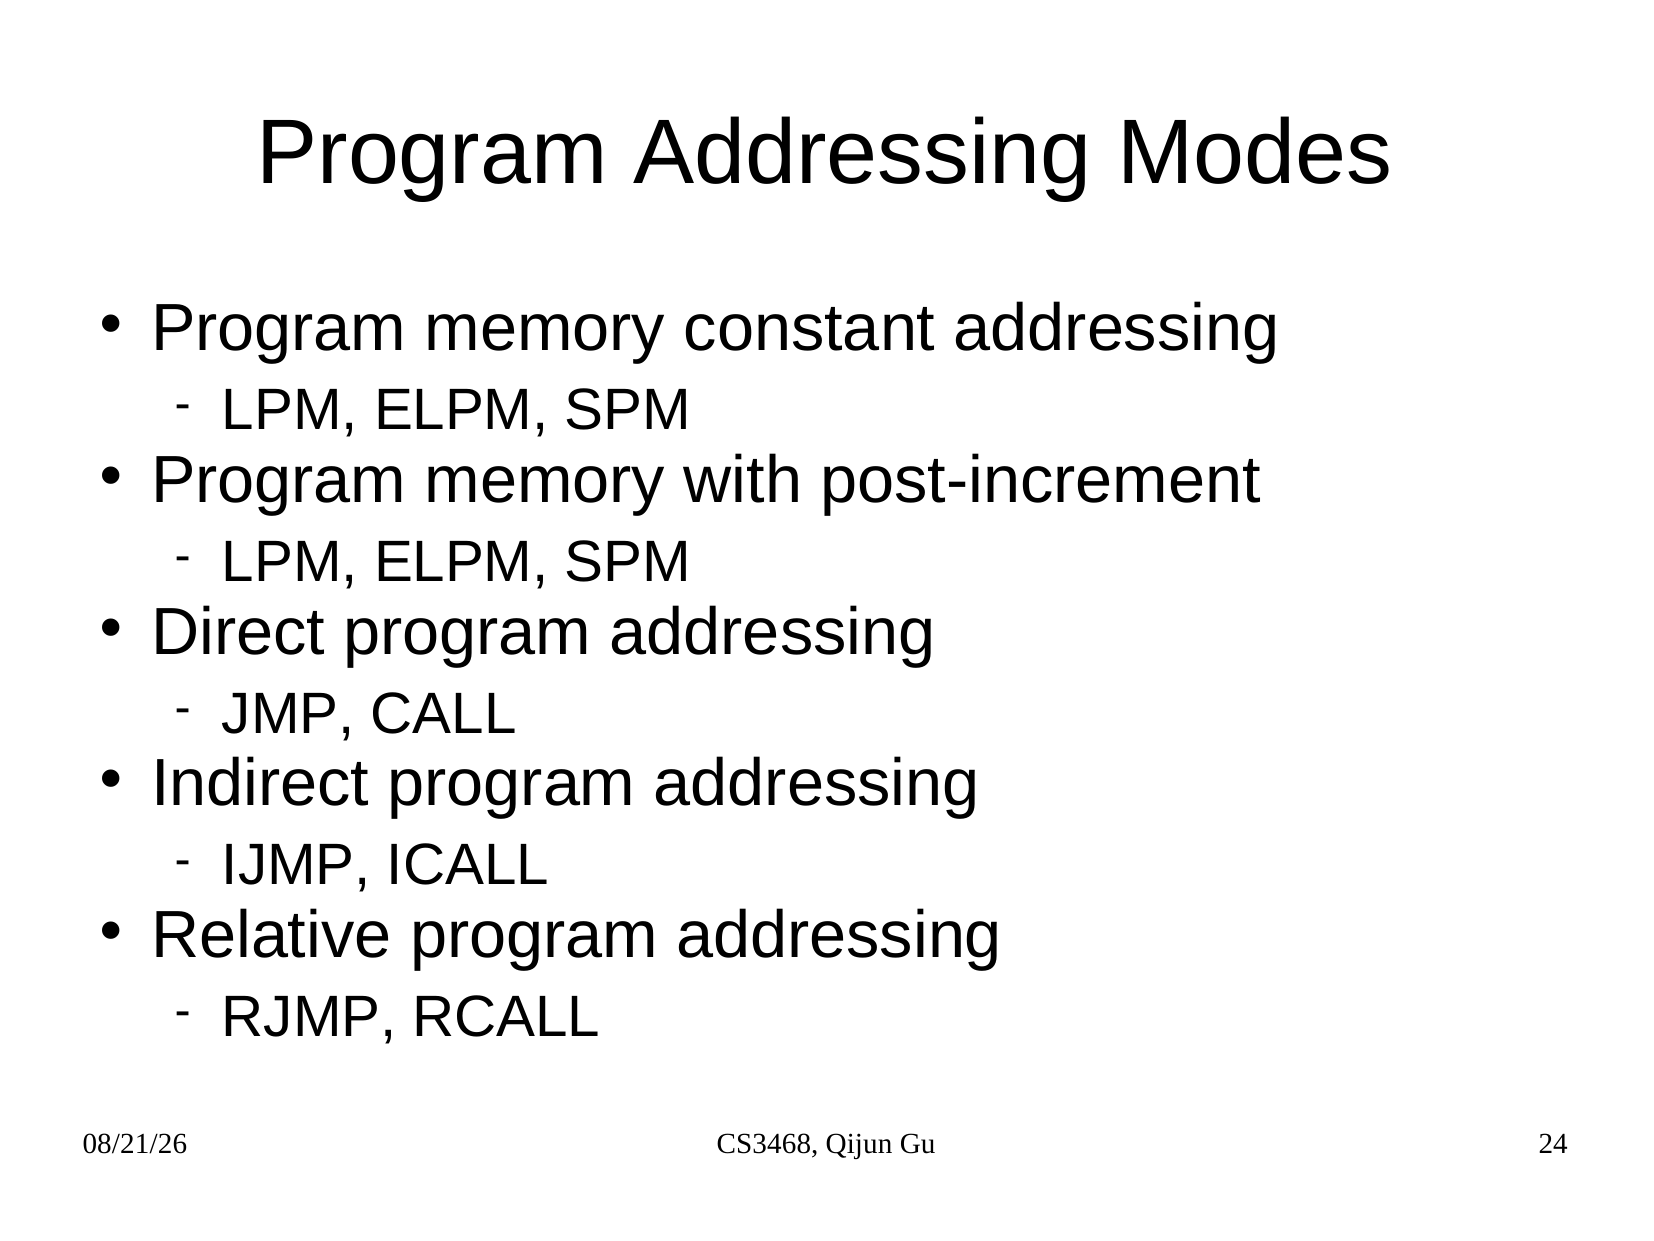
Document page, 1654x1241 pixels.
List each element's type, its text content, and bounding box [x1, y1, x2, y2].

list Program memory constant addressing LPM, ELPM, SPM Program memory with post-increment LPM, ELPM, SPM Direct program addressing JMP, CALL Indirect program addressing IJMP, ICALL Relative program addressing RJMP, RCALL [82, 290, 1568, 1092]
title Program Addressing Modes [82, 56, 1568, 247]
